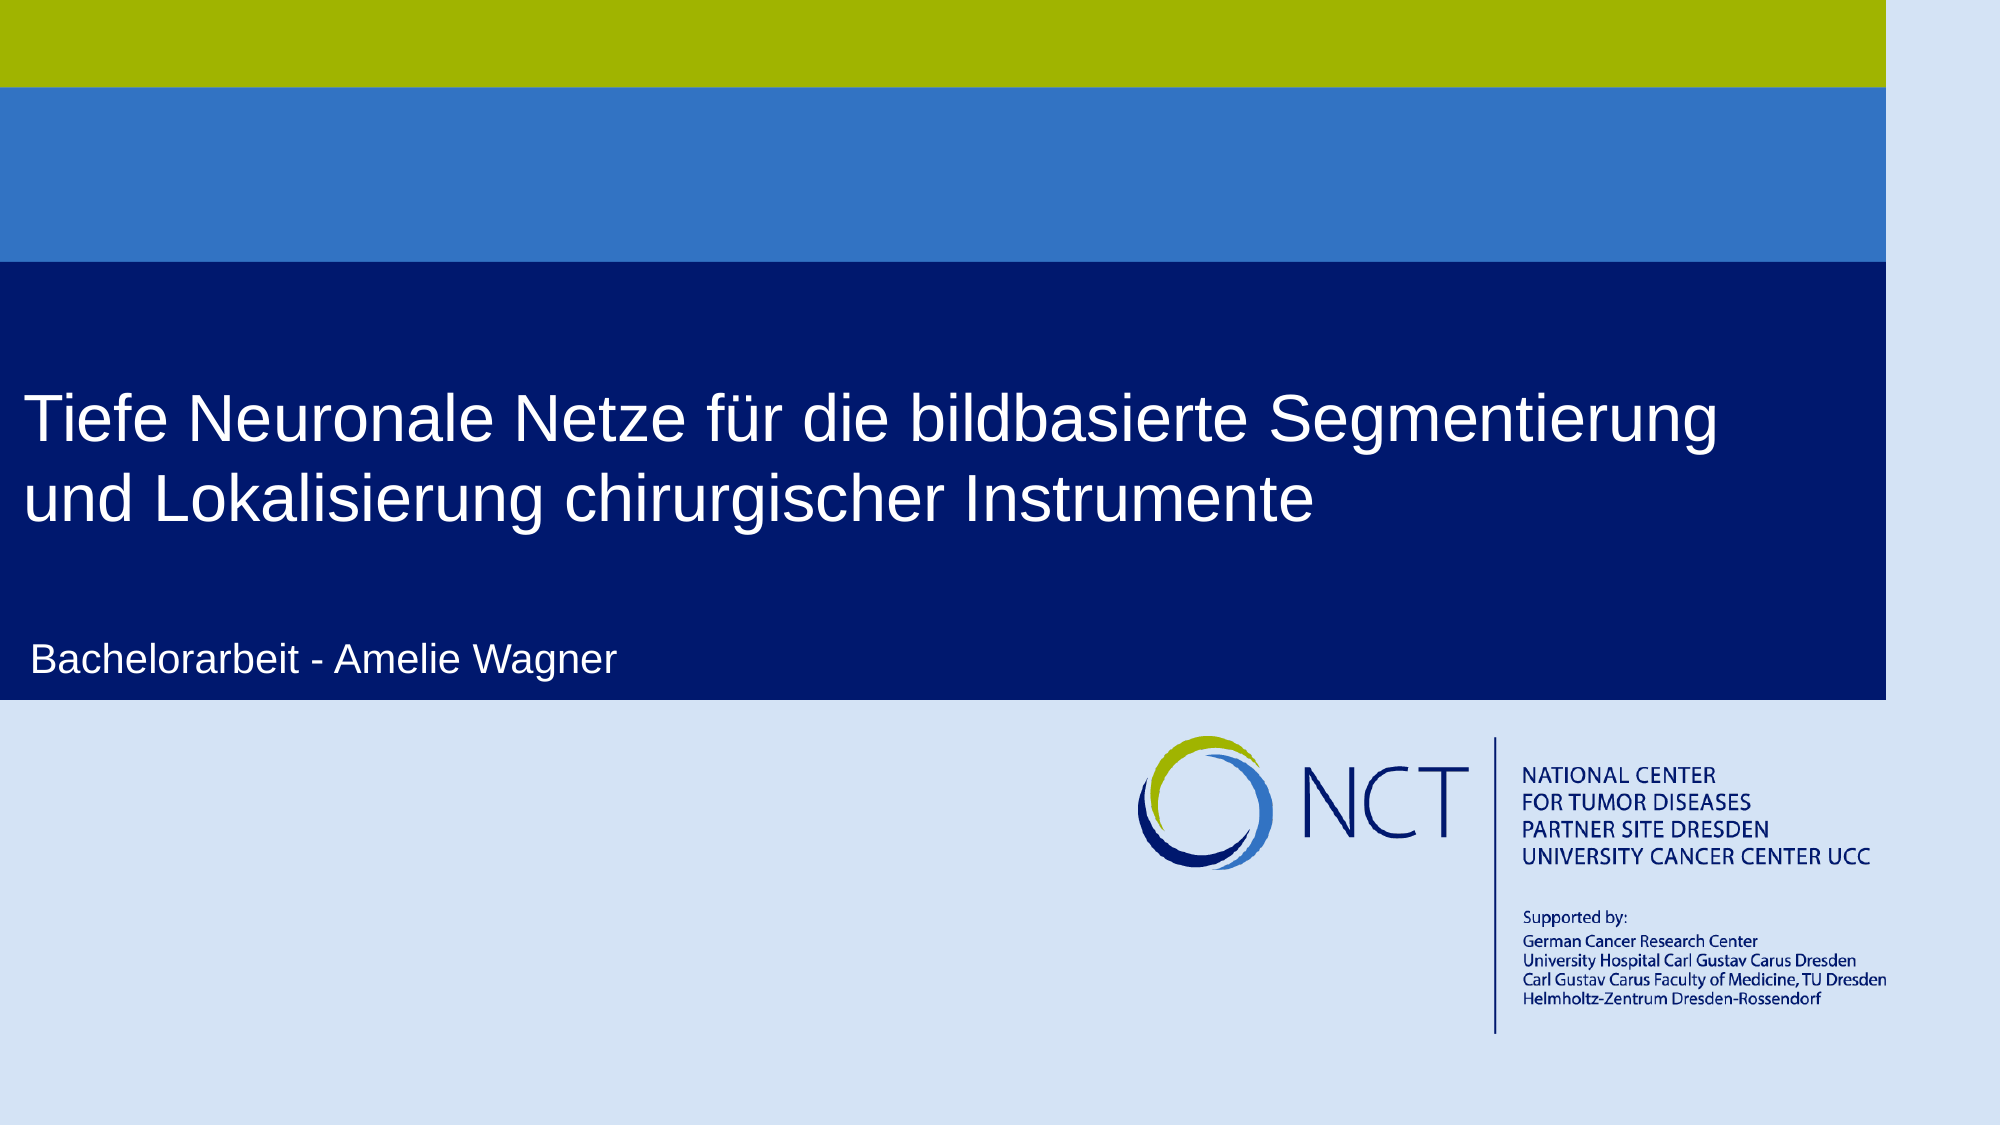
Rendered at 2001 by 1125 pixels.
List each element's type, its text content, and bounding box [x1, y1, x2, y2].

text_box Bachelorarbeit - Amelie Wagner [15, 628, 633, 691]
picture [1138, 736, 1886, 1034]
subtitle Tiefe Neuronale Netze für die bildbasierte Segmentierung und Lokalisierung chirurgischer Instrumente [23, 375, 1816, 517]
